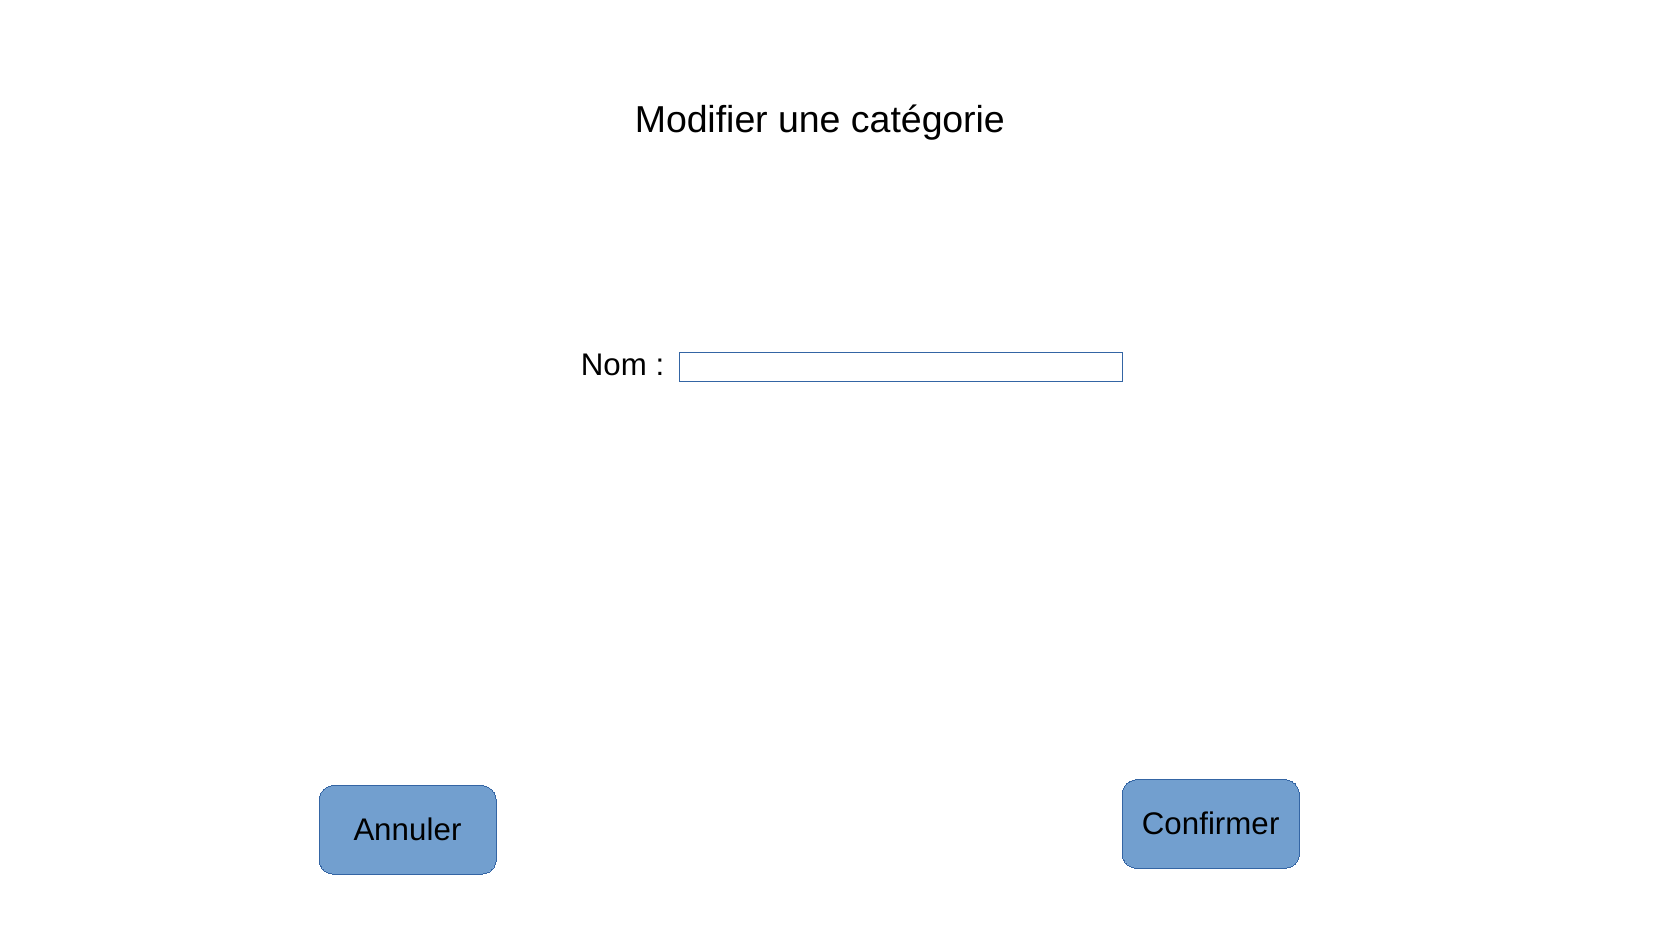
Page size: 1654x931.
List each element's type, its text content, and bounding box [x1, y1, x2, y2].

text_box Annuler [319, 785, 497, 875]
text_box Modifier une catégorie [620, 90, 1020, 148]
text_box Nom : [565, 340, 680, 420]
text_box [680, 352, 1123, 382]
text_box Confirmer [1122, 779, 1300, 869]
